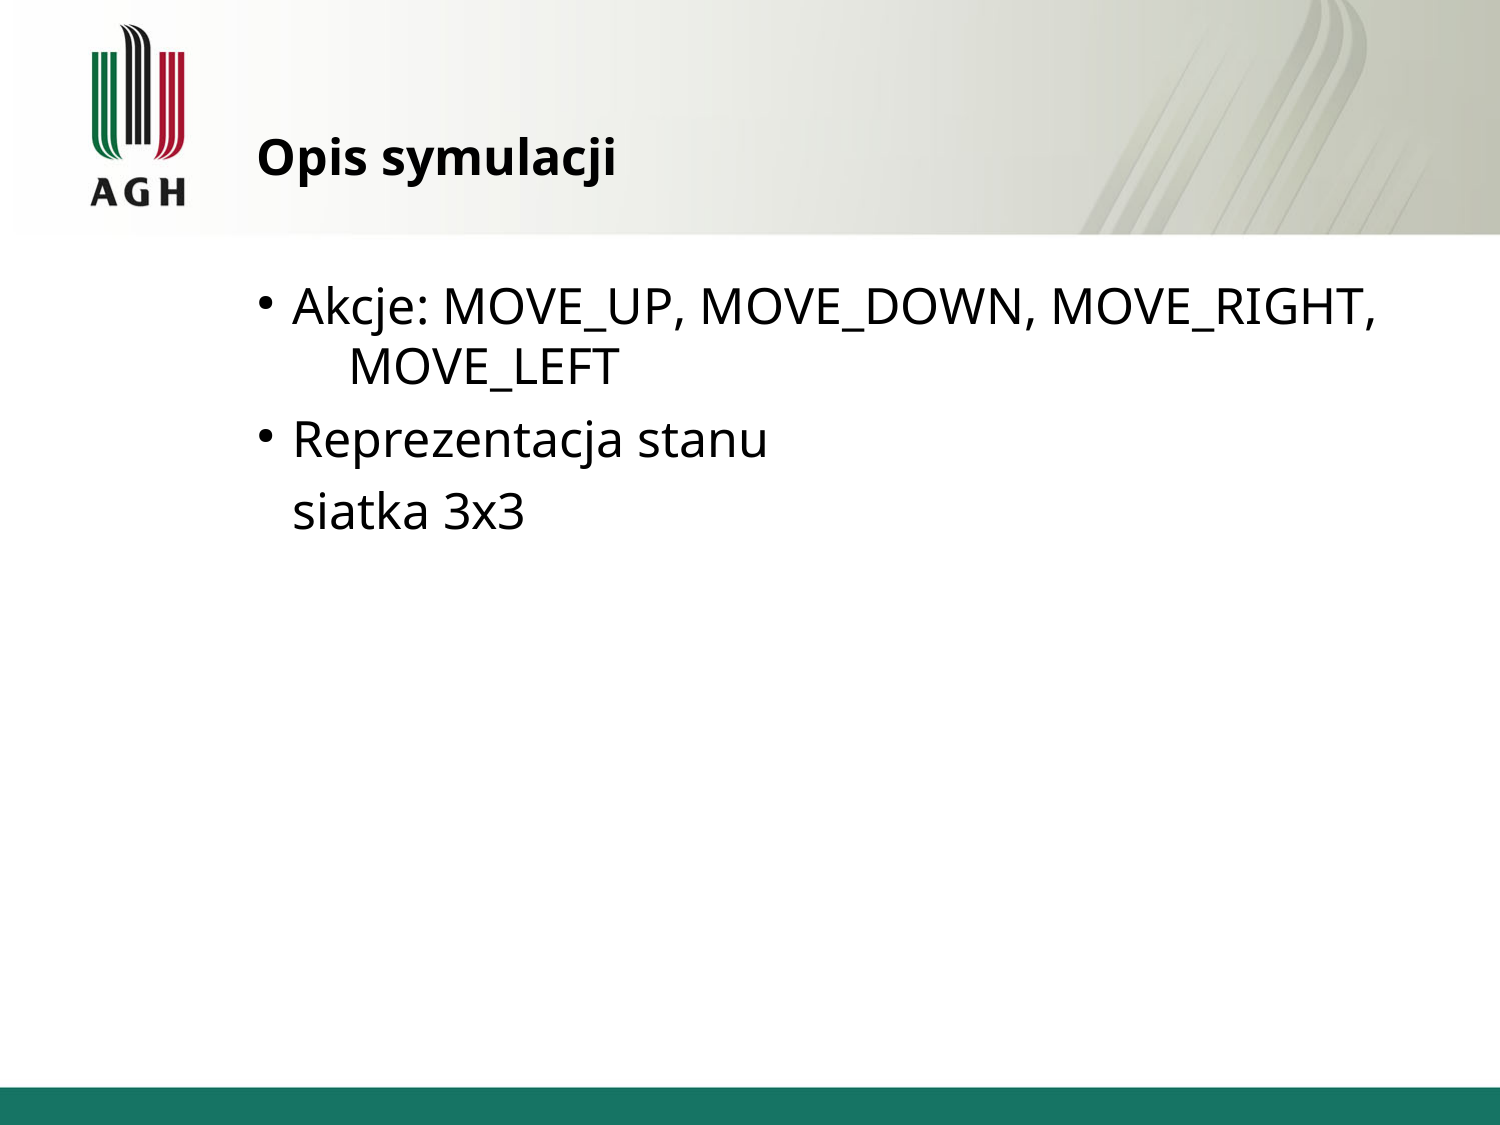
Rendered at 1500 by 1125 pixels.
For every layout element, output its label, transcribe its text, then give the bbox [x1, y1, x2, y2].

picture [0, 0, 1500, 1125]
list Akcje: MOVE_UP, MOVE_DOWN, MOVE_RIGHT, MOVE_LEFT Reprezentacja stanu siatka 3x3 [242, 267, 1425, 1005]
title Opis symulacji [242, 78, 1425, 233]
